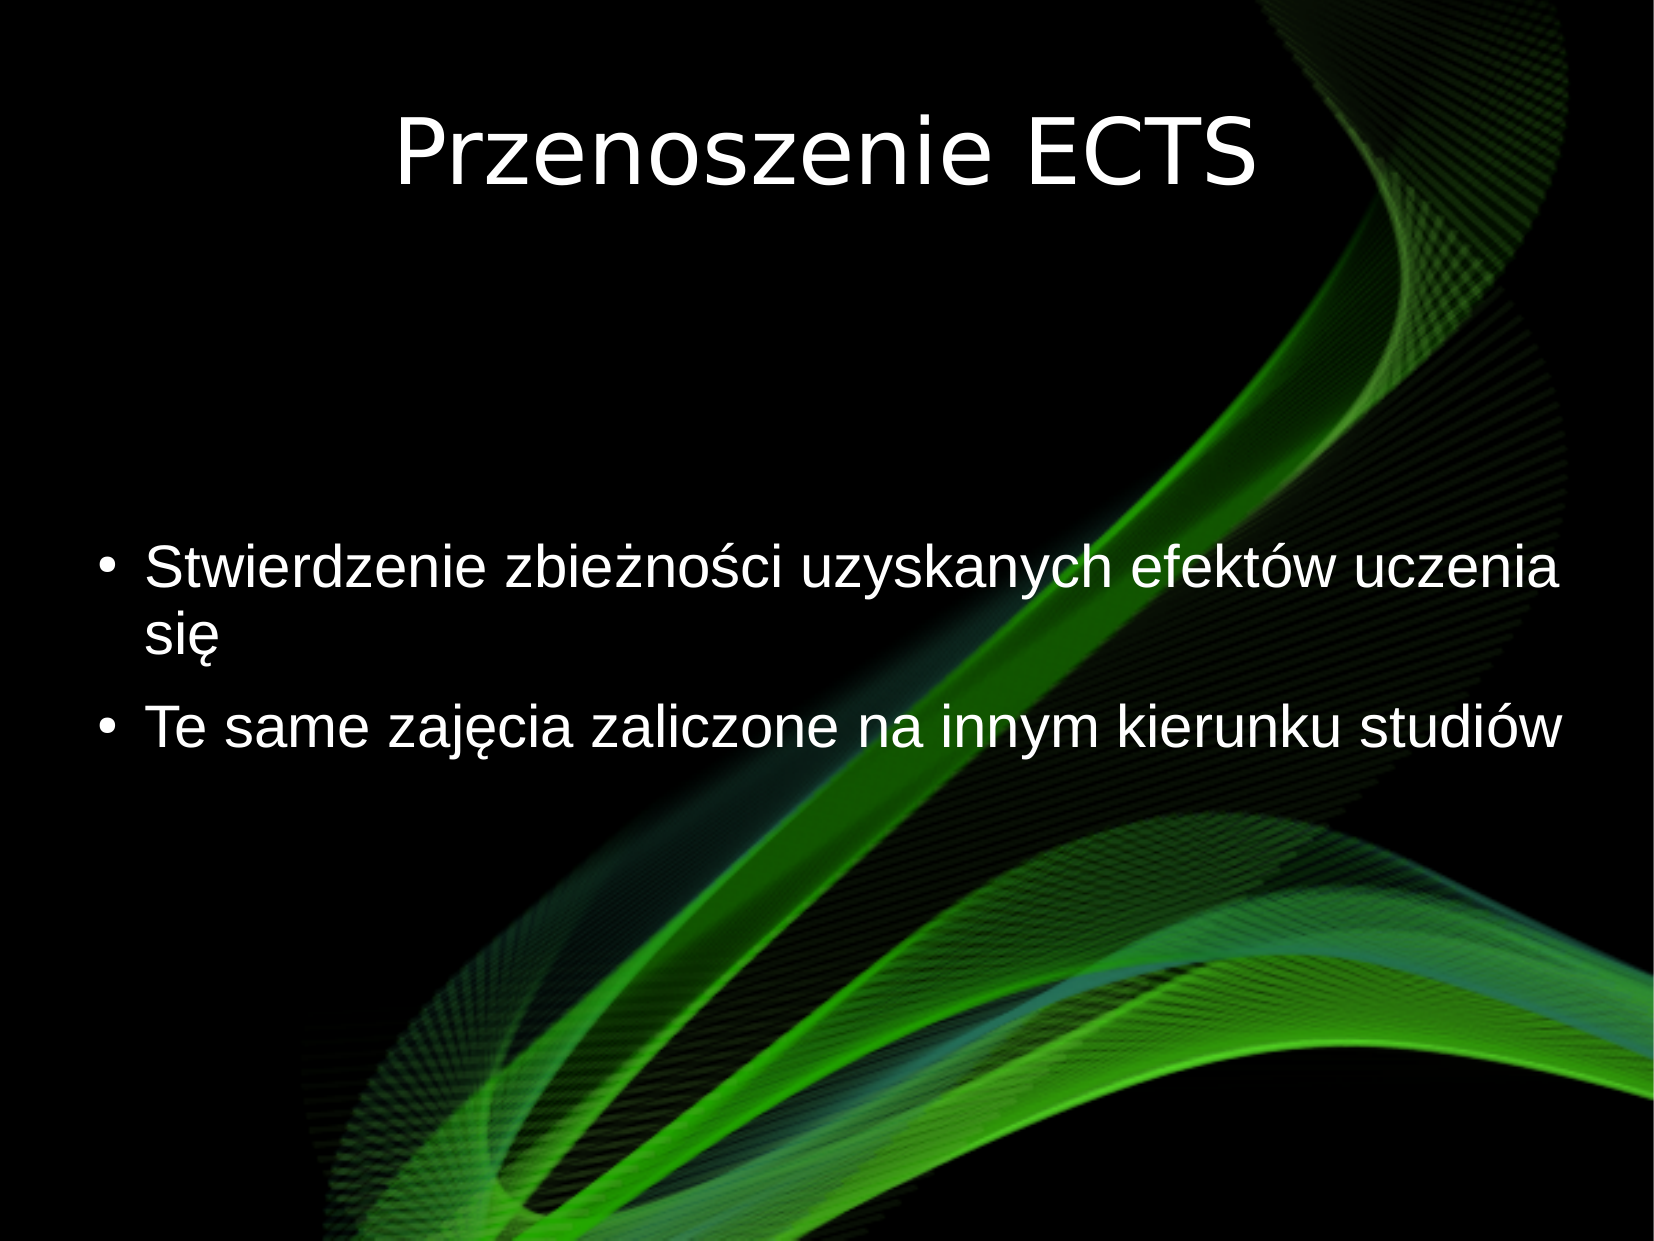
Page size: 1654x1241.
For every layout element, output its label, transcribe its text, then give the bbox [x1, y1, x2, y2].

picture [0, 0, 1654, 1241]
title Przenoszenie ECTS [82, 49, 1571, 257]
list Stwierdzenie zbieżności uzyskanych efektów uczenia się Te same zajęcia zaliczone na innym kierunku studiów [80, 532, 1570, 800]
